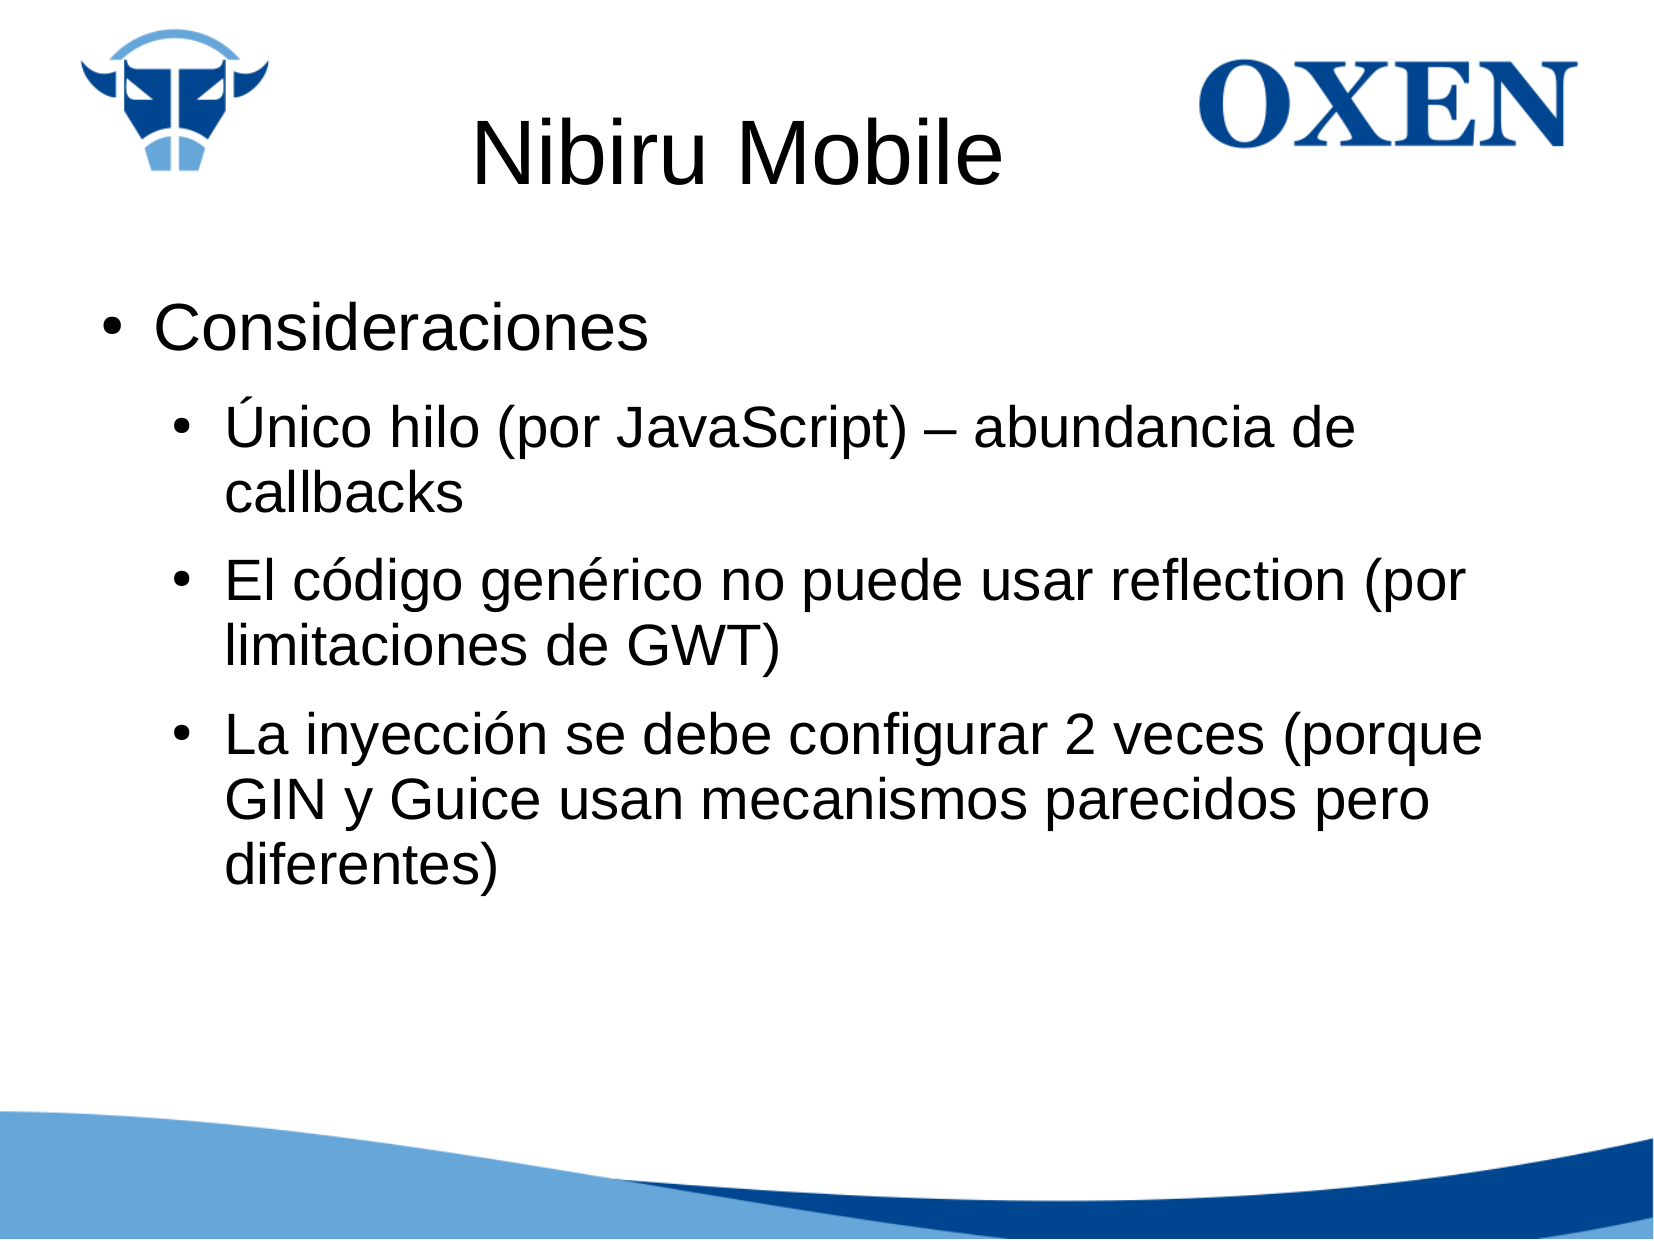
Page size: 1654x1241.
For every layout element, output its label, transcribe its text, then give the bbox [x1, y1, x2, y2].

list Consideraciones Único hilo (por JavaScript) – abundancia de callbacks El código genérico no puede usar reflection (por limitaciones de GWT) La inyección se debe configurar 2 veces (porque GIN y Guice usan mecanismos parecidos pero diferentes) [82, 290, 1571, 1010]
title Nibiru Mobile [265, 49, 1211, 257]
picture [5, 11, 1654, 195]
picture [0, 1104, 1654, 1239]
